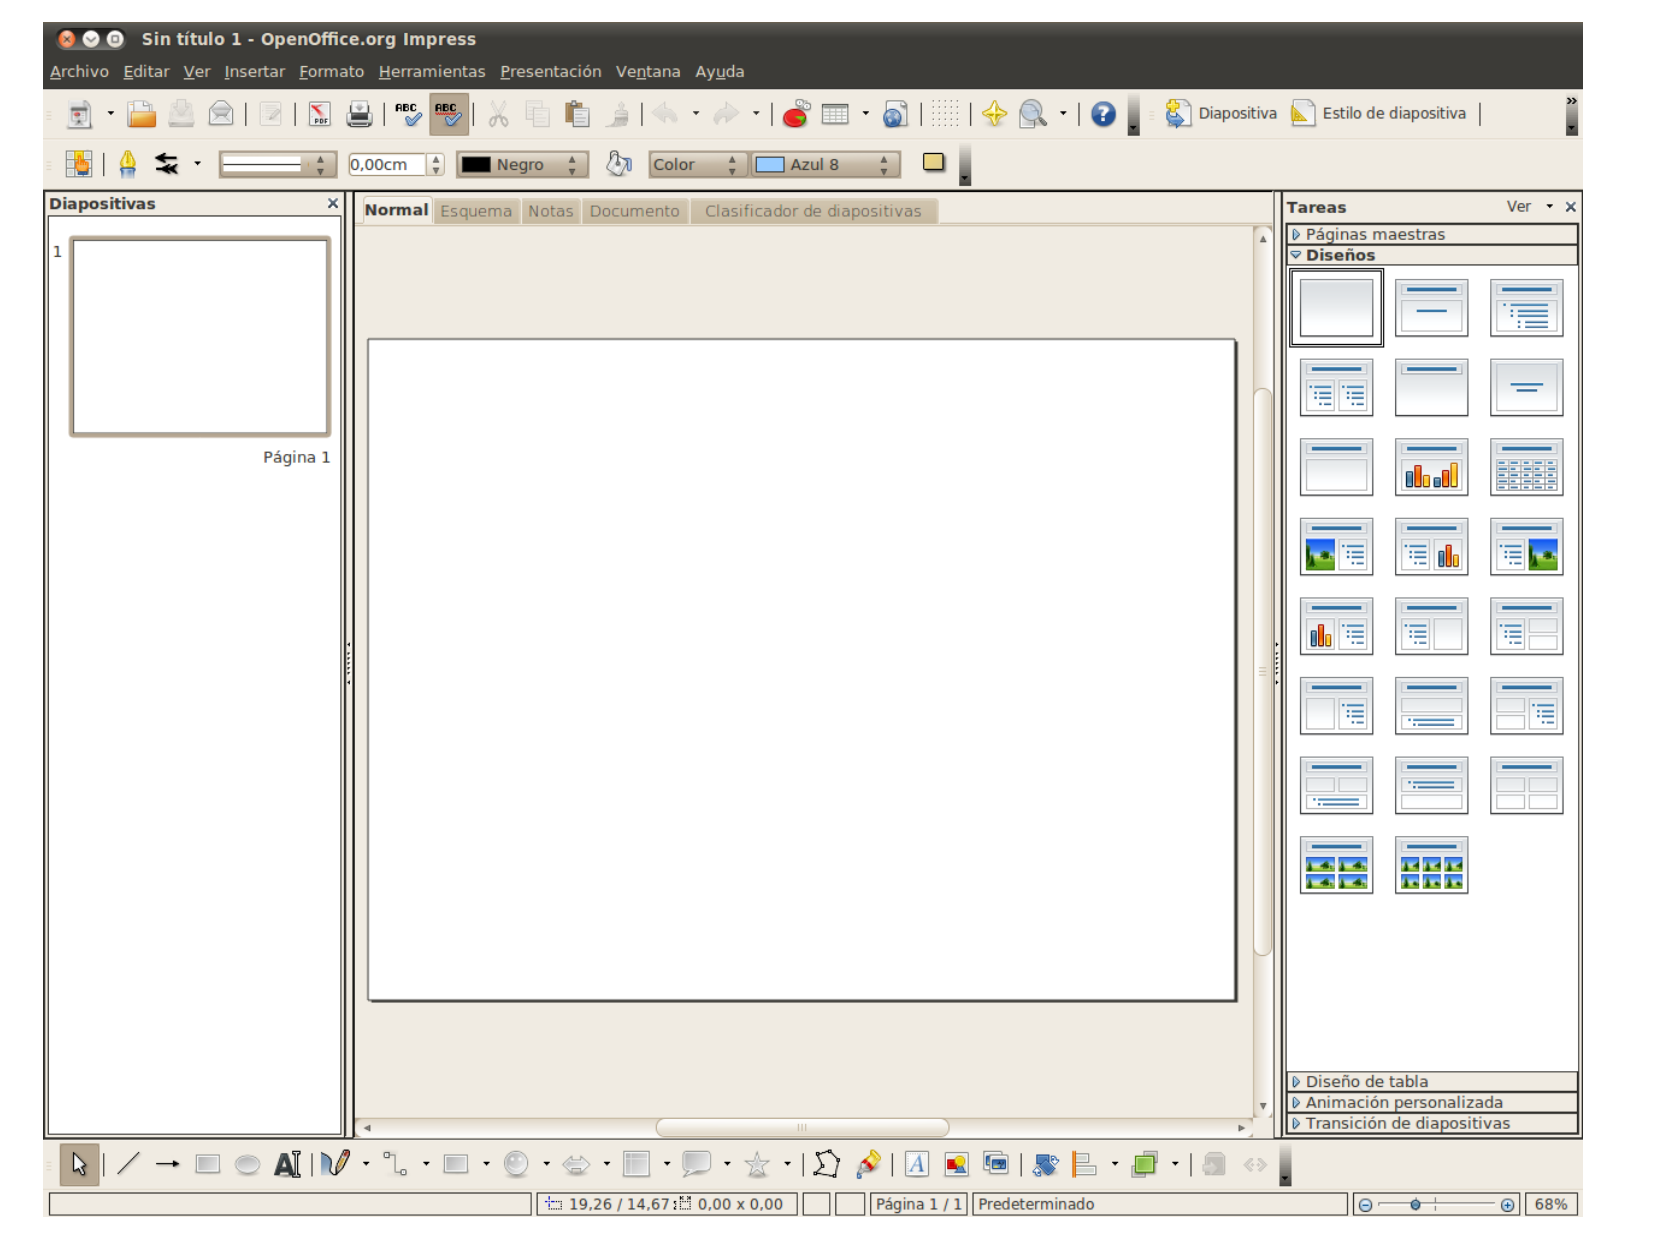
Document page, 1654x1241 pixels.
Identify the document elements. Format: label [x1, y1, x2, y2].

picture [43, 22, 1583, 1217]
